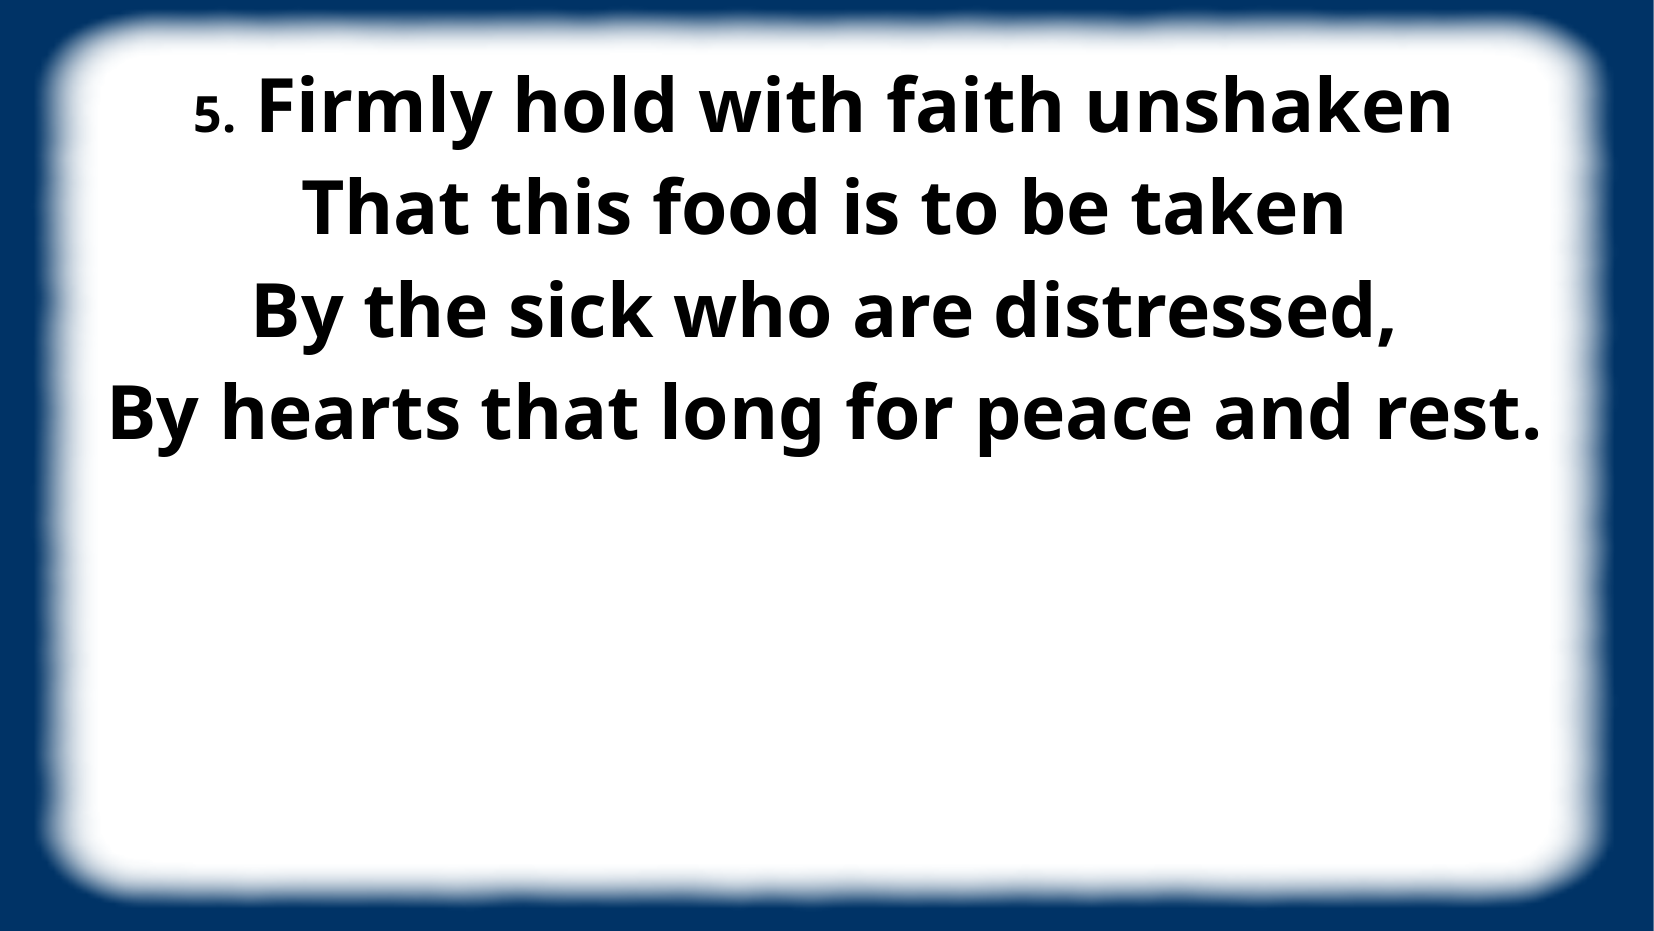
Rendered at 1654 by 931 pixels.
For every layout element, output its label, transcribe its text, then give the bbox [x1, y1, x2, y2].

text_box 5. Firmly hold with faith unshaken That this food is to be taken By the sick who are distressed, By hearts that long for peace and rest. [90, 45, 1561, 460]
picture [0, 0, 1654, 931]
